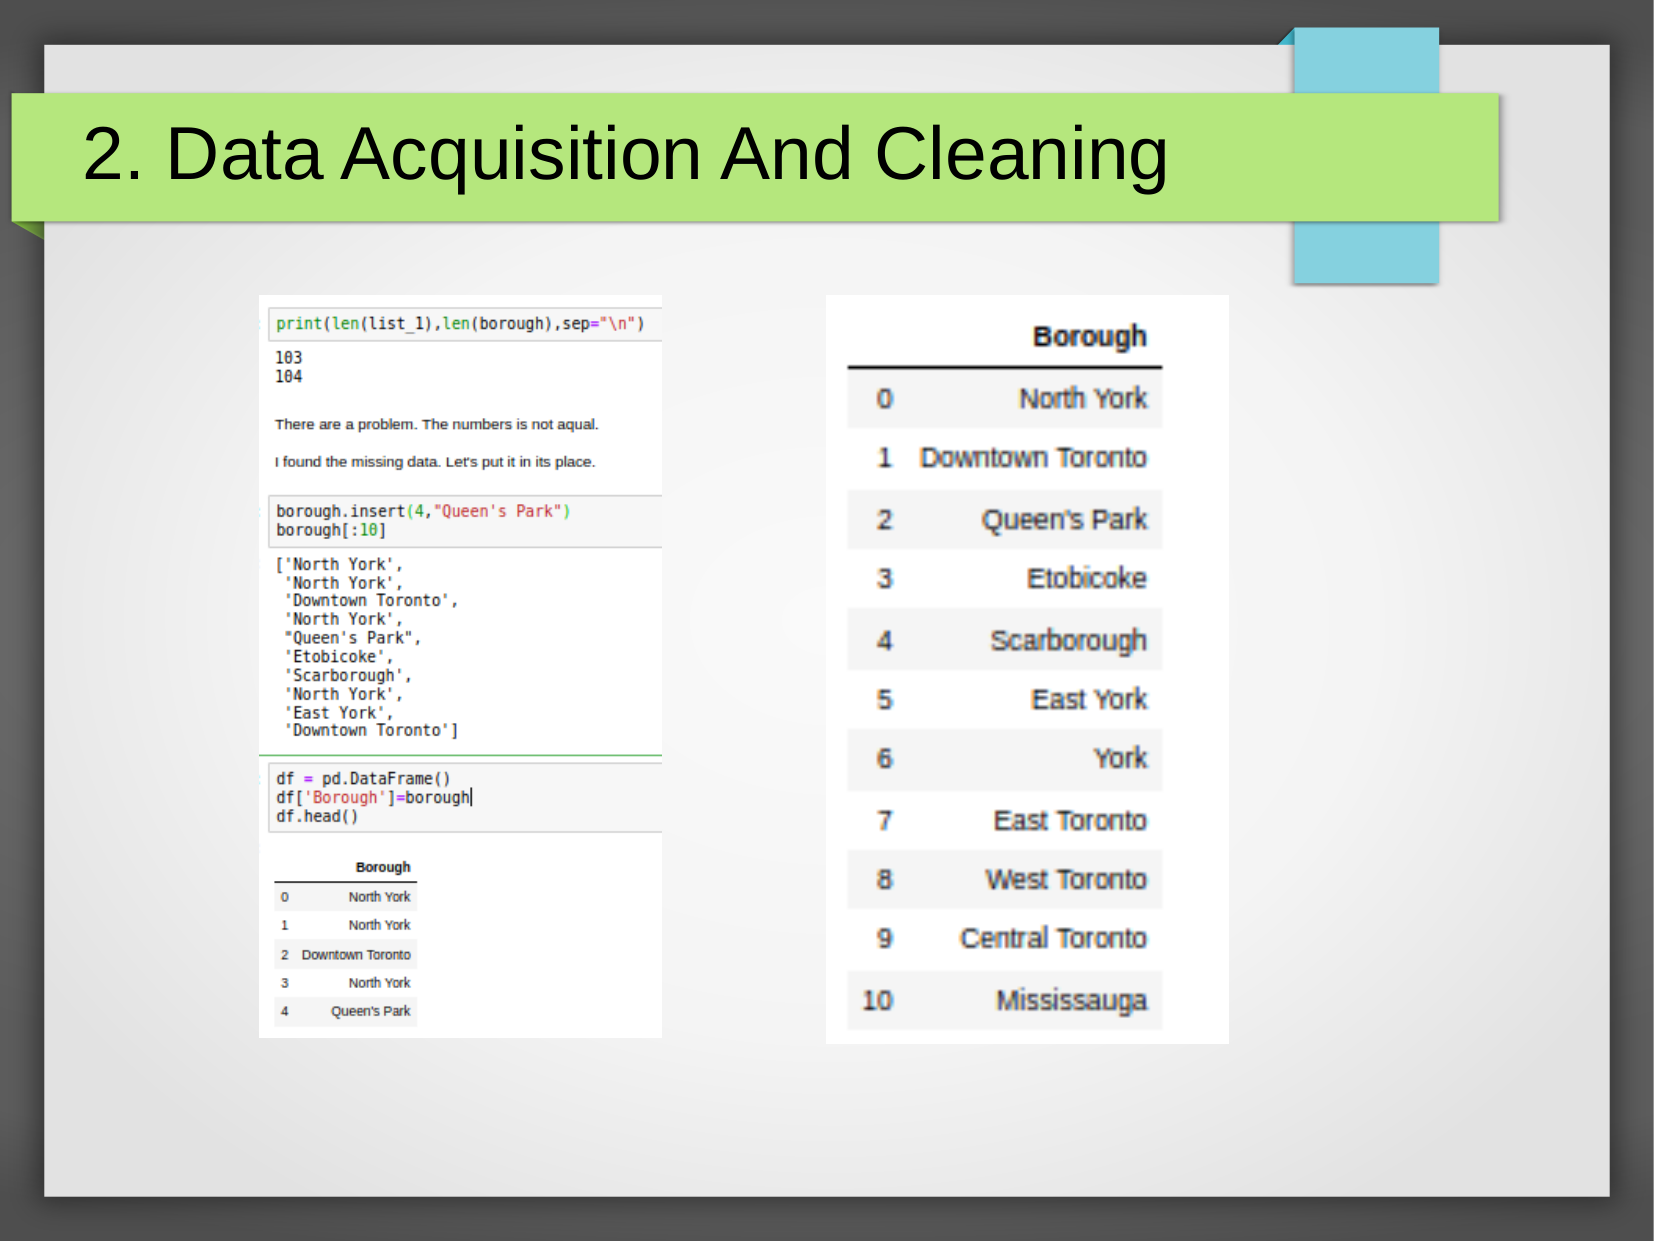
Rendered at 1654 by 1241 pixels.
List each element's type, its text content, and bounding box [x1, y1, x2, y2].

picture [0, 0, 1654, 1241]
title 2. Data Acquisition And Cleaning [82, 94, 1264, 213]
